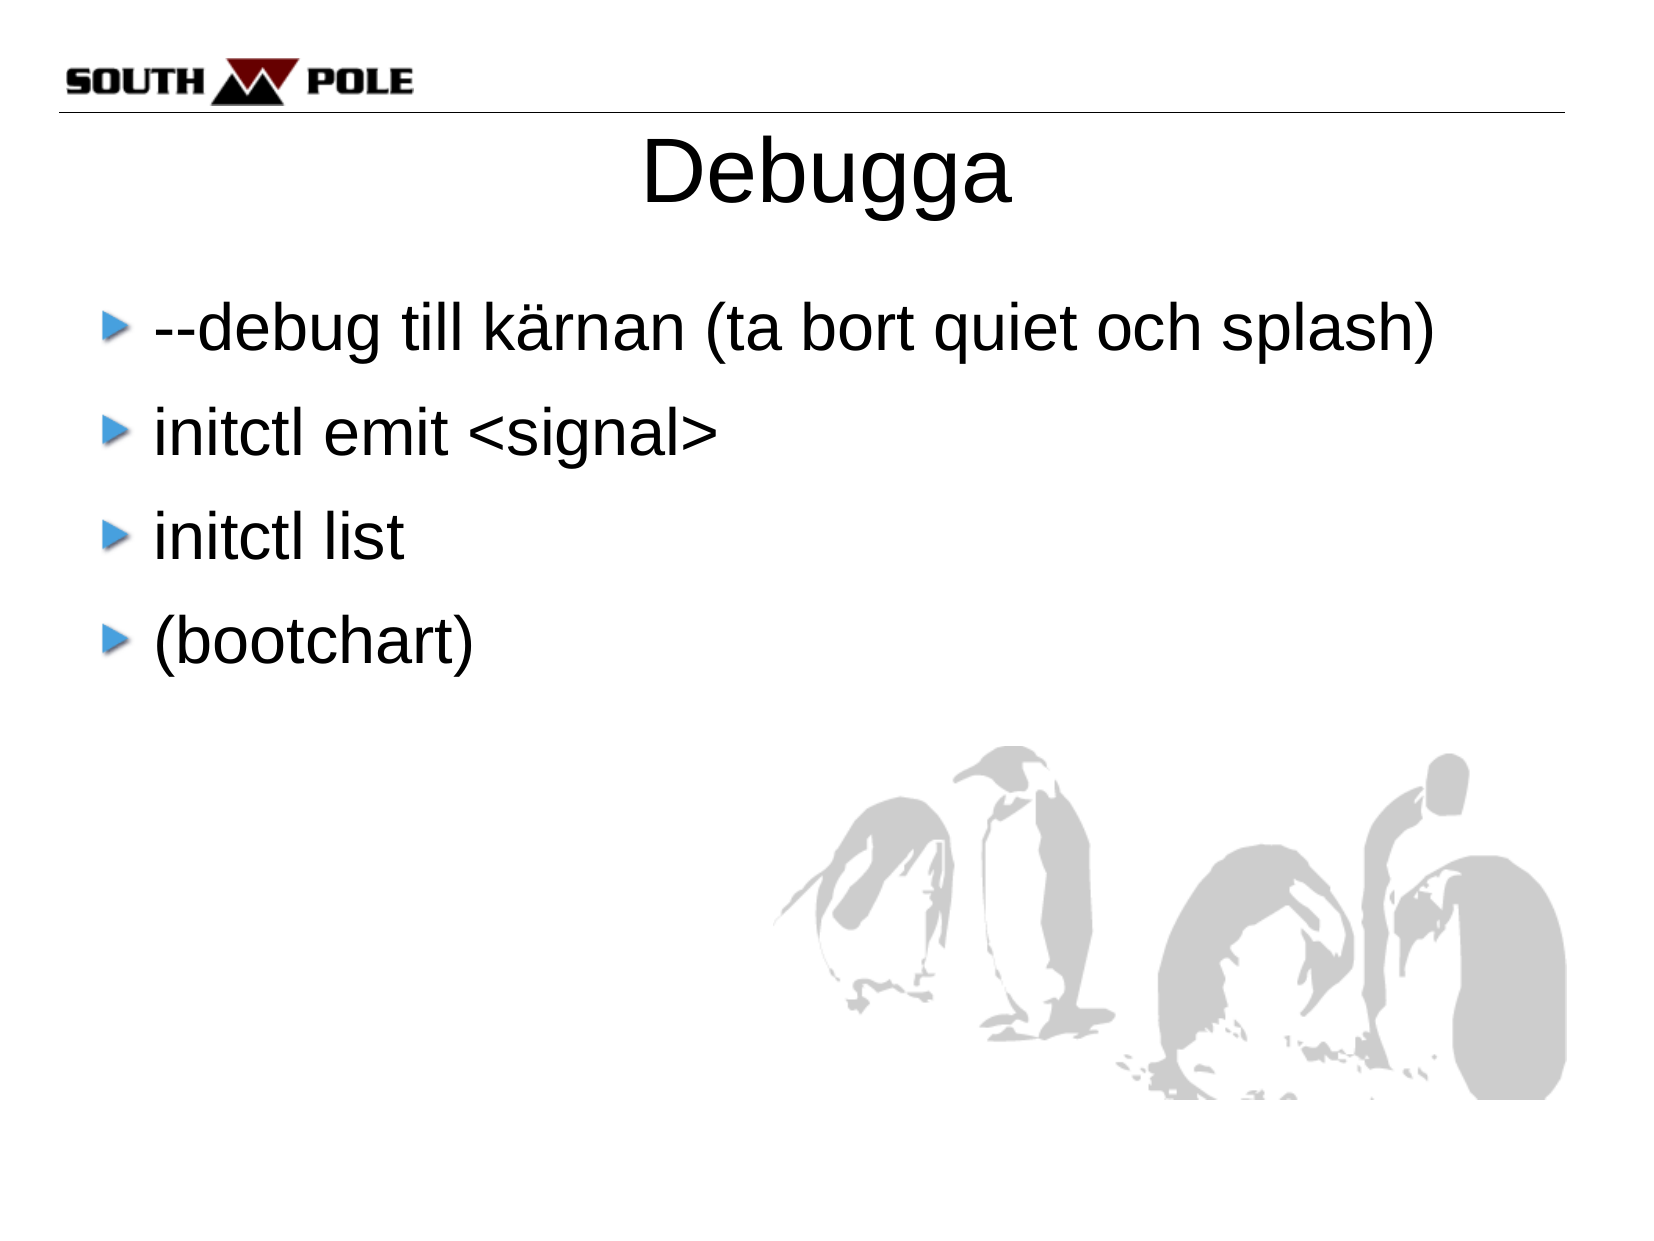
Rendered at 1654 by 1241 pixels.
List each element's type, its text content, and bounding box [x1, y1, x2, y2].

picture [66, 58, 414, 106]
list --debug till kärnan (ta bort quiet och splash) initctl emit <signal> initctl list (bootchart) [82, 290, 1571, 1109]
title Debugga [82, 67, 1571, 275]
